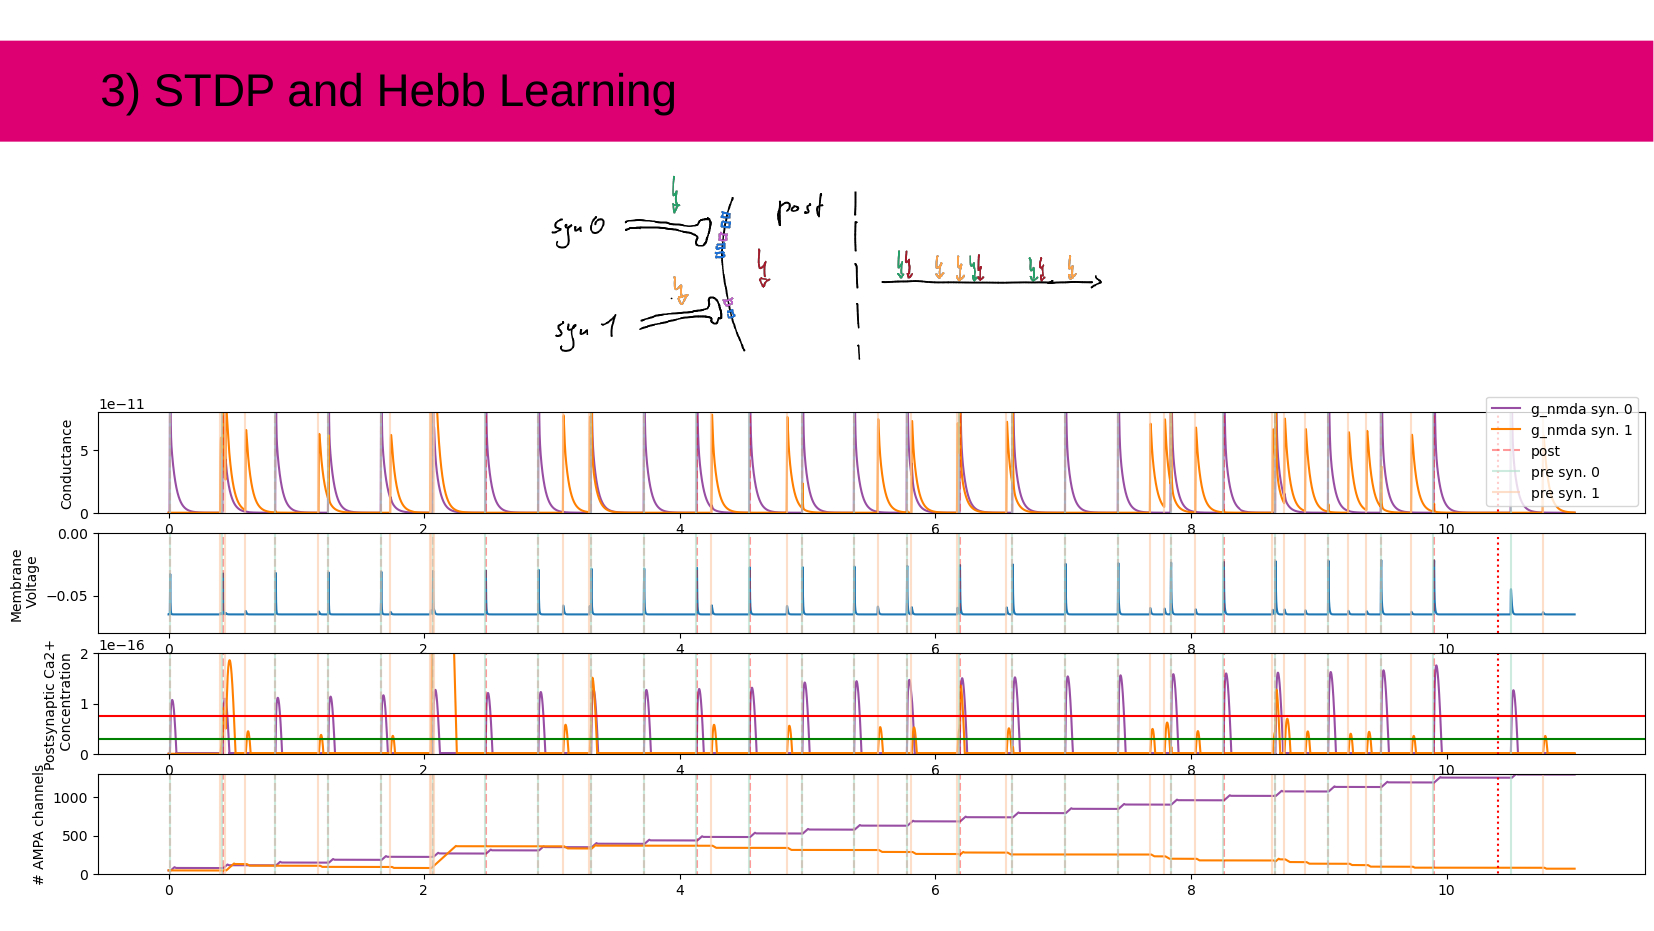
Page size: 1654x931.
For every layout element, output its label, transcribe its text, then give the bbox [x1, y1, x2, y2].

picture [0, 387, 1654, 907]
picture [538, 162, 1115, 373]
text_box [0, 40, 82, 142]
text_box [1034, 40, 1654, 142]
title STDP and Hebb Learning [82, 13, 1034, 168]
